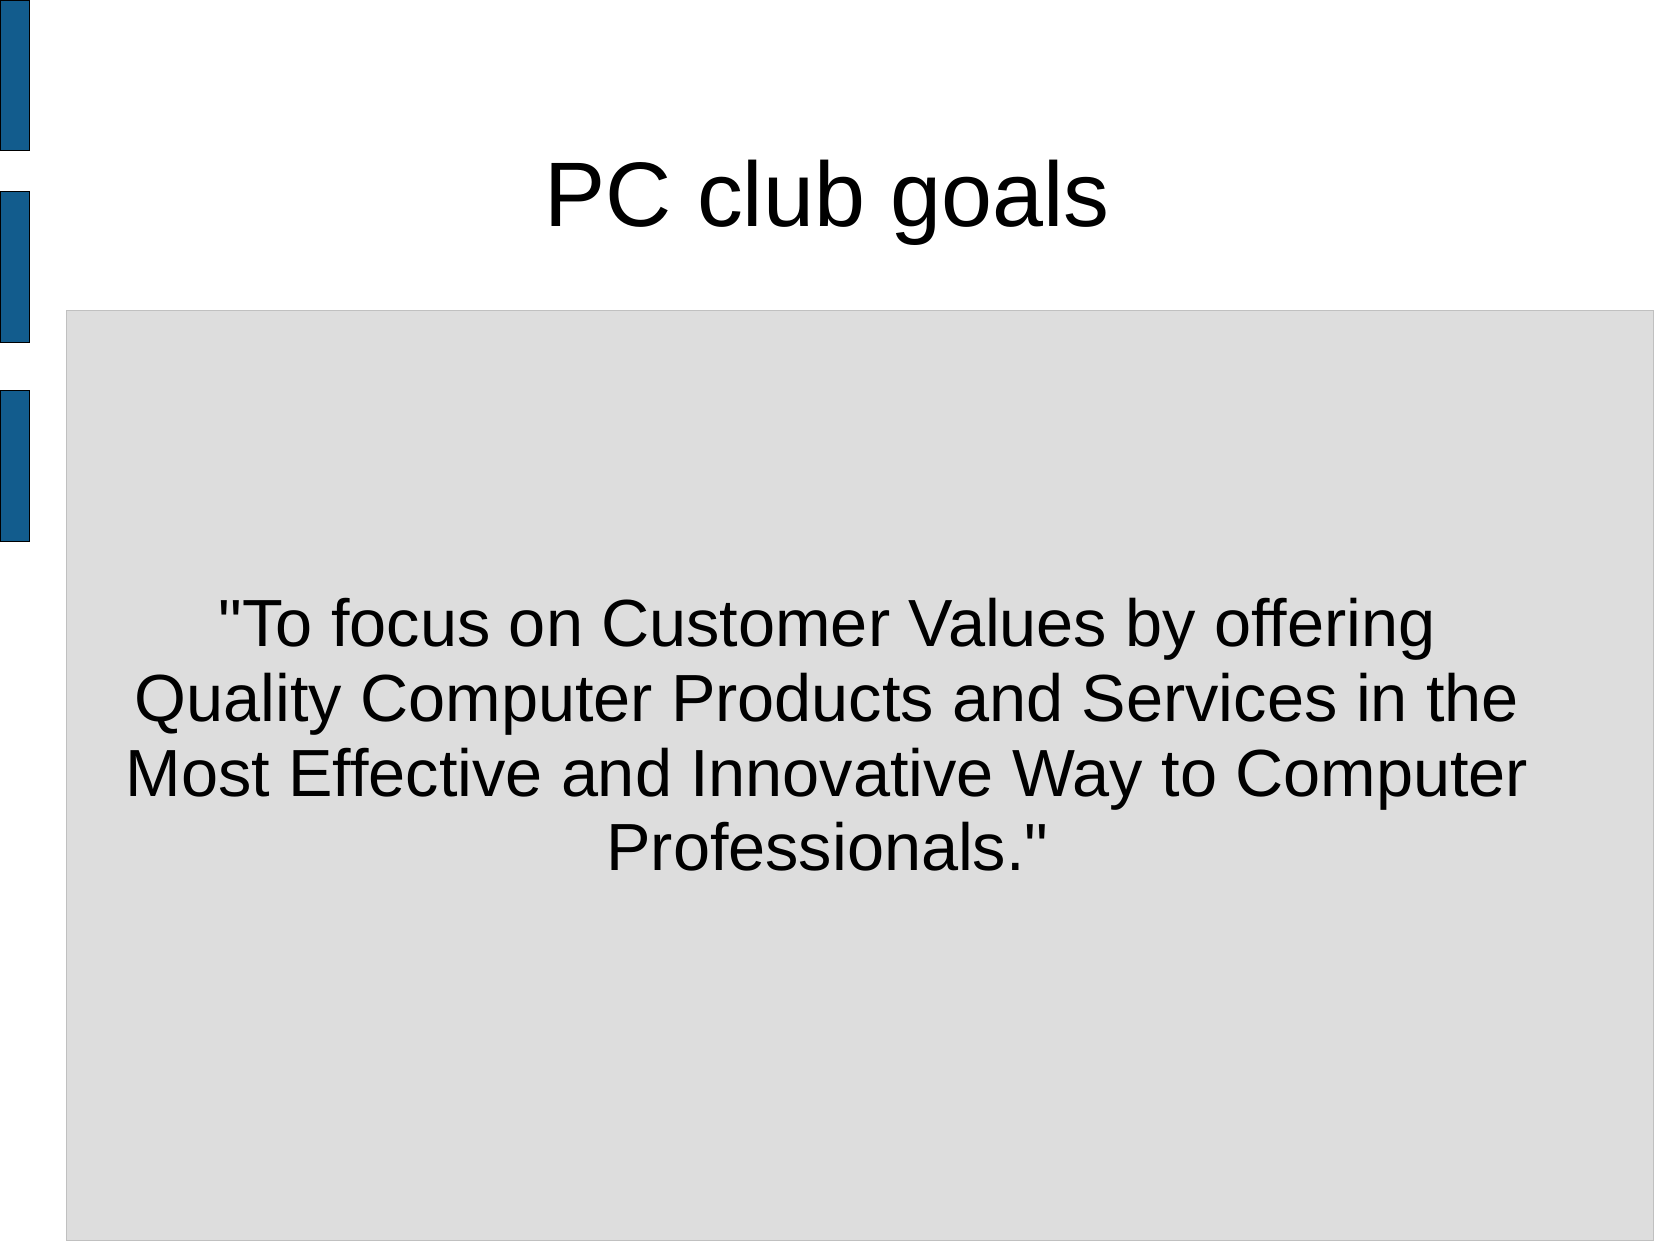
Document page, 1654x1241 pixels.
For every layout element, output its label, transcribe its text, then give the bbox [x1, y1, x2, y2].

title PC club goals [121, 91, 1534, 299]
subtitle "To focus on Customer Values by offering Quality Computer Products and Services in the Most Effective and Innovative Way to Computer Professionals." [121, 344, 1534, 1127]
